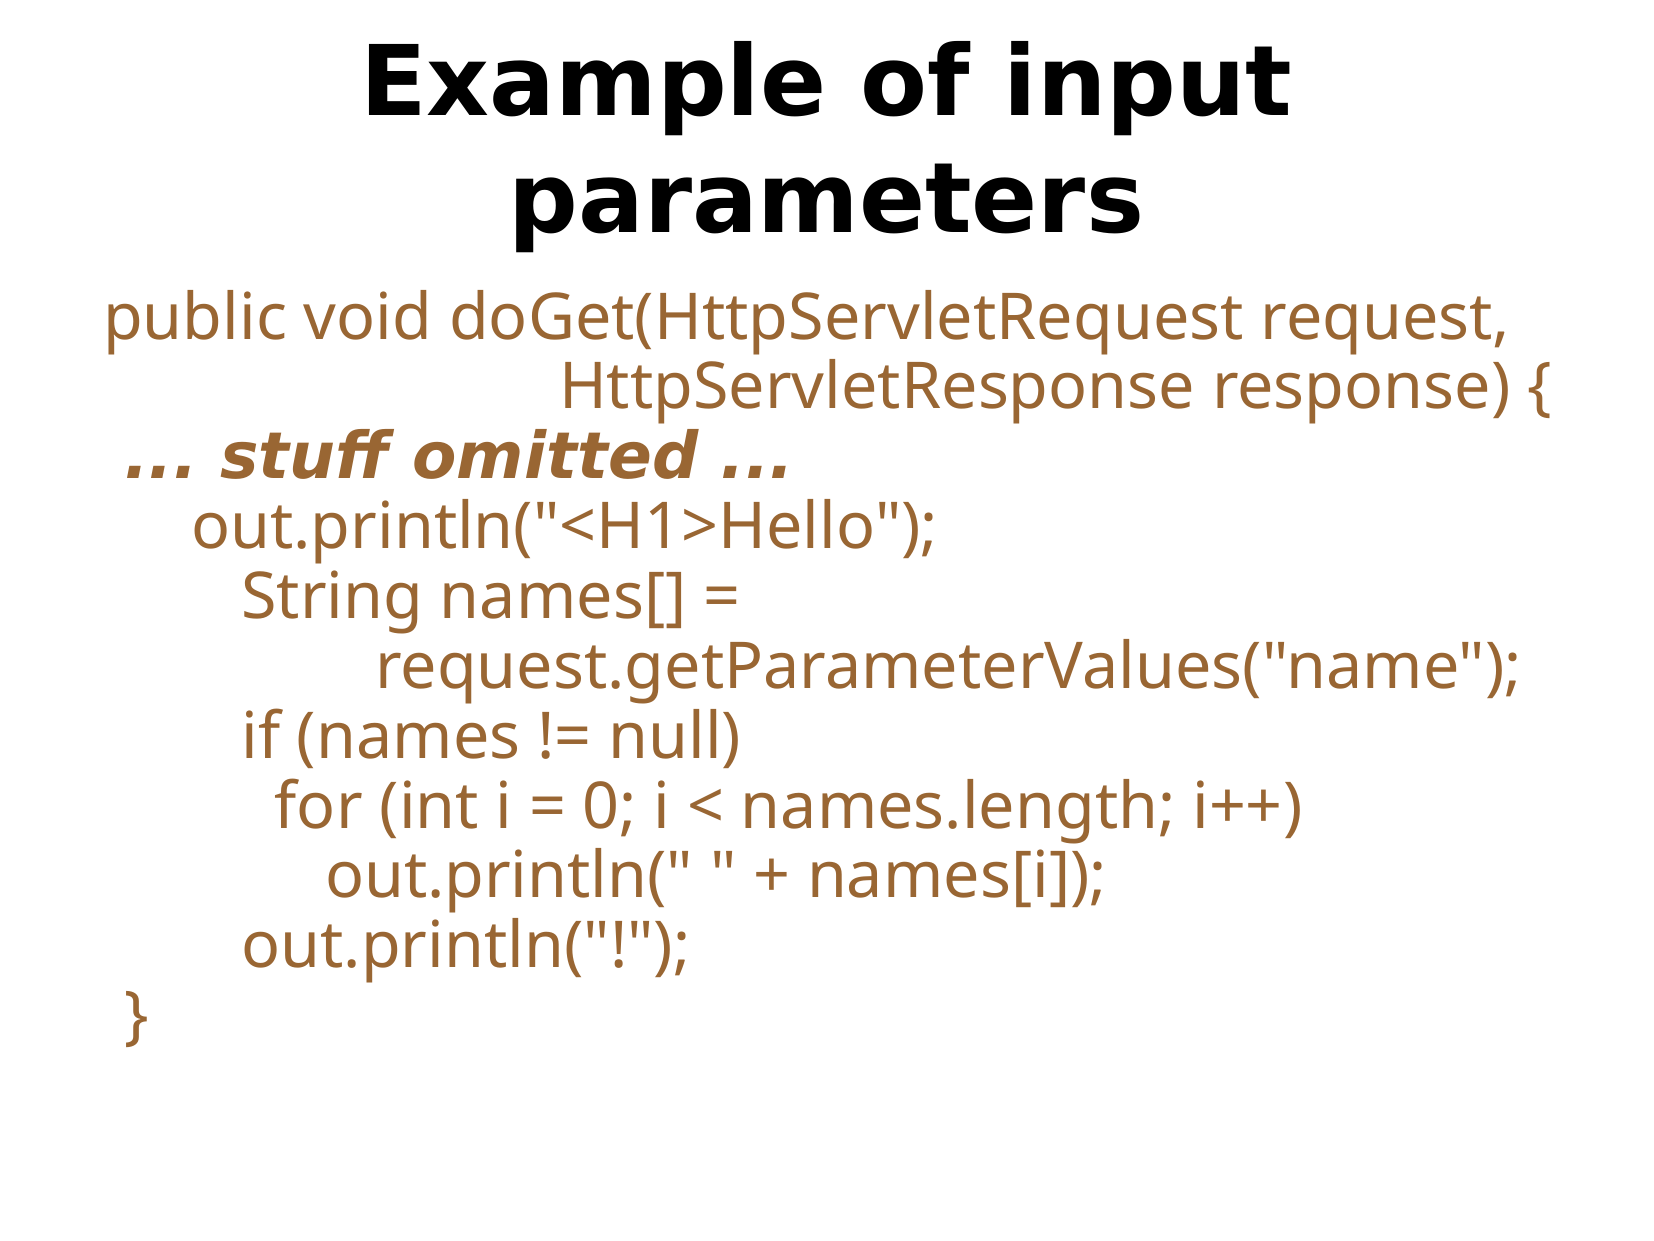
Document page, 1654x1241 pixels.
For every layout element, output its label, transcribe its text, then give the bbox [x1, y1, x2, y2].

title Example of input parameters [23, 41, 1630, 260]
list public void doGet(HttpServletRequest request, HttpServletResponse response) { ... stuff omitted ... out.println("<H1>Hello"); String names[] = request.getParameterValues("name"); if (names != null) for (int i = 0; i < names.length; i++) out.println(" " + names[i]); out.println("!"); } [55, 275, 1599, 1117]
